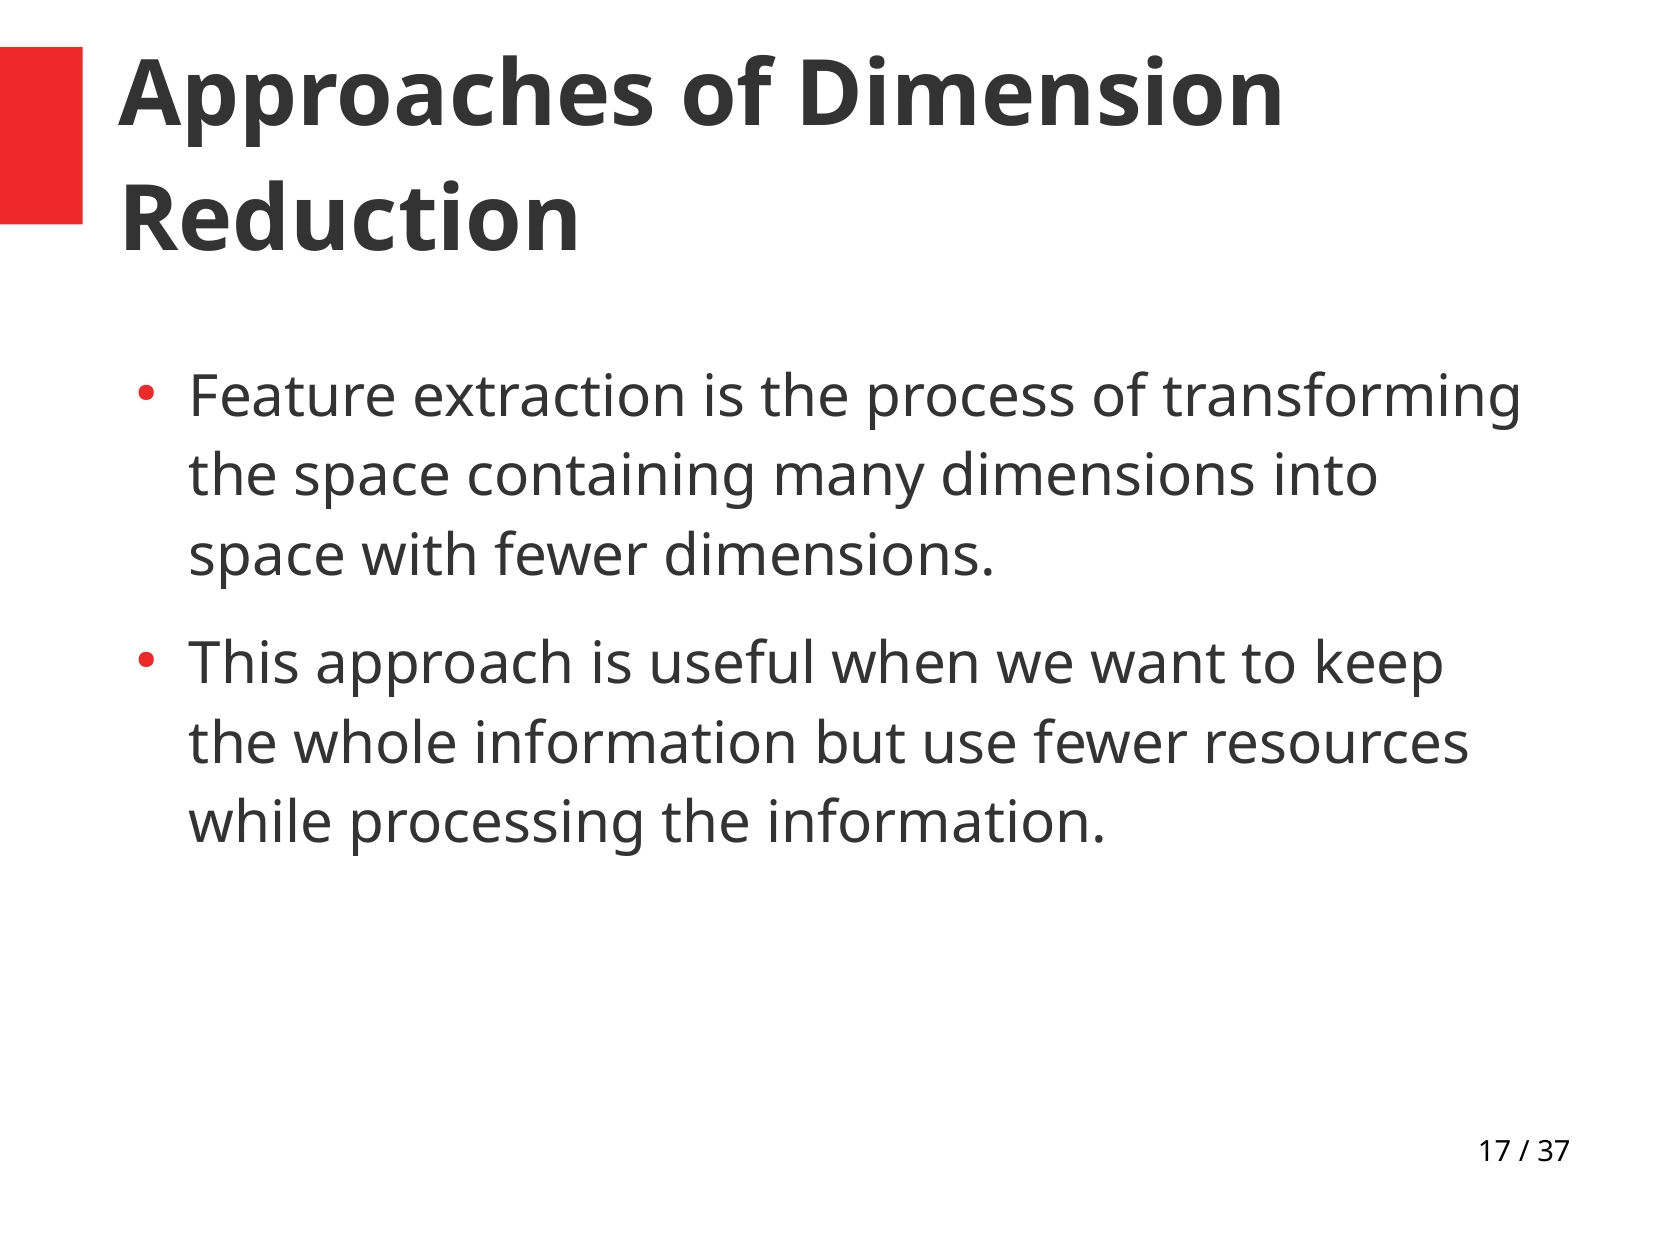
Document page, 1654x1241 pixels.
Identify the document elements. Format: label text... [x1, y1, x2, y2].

list Feature extraction is the process of transforming the space containing many dimensions into space with fewer dimensions. This approach is useful when we want to keep the whole information but use fewer resources while processing the information. [118, 354, 1536, 1074]
title Approaches of Dimension Reduction [118, 28, 1571, 278]
